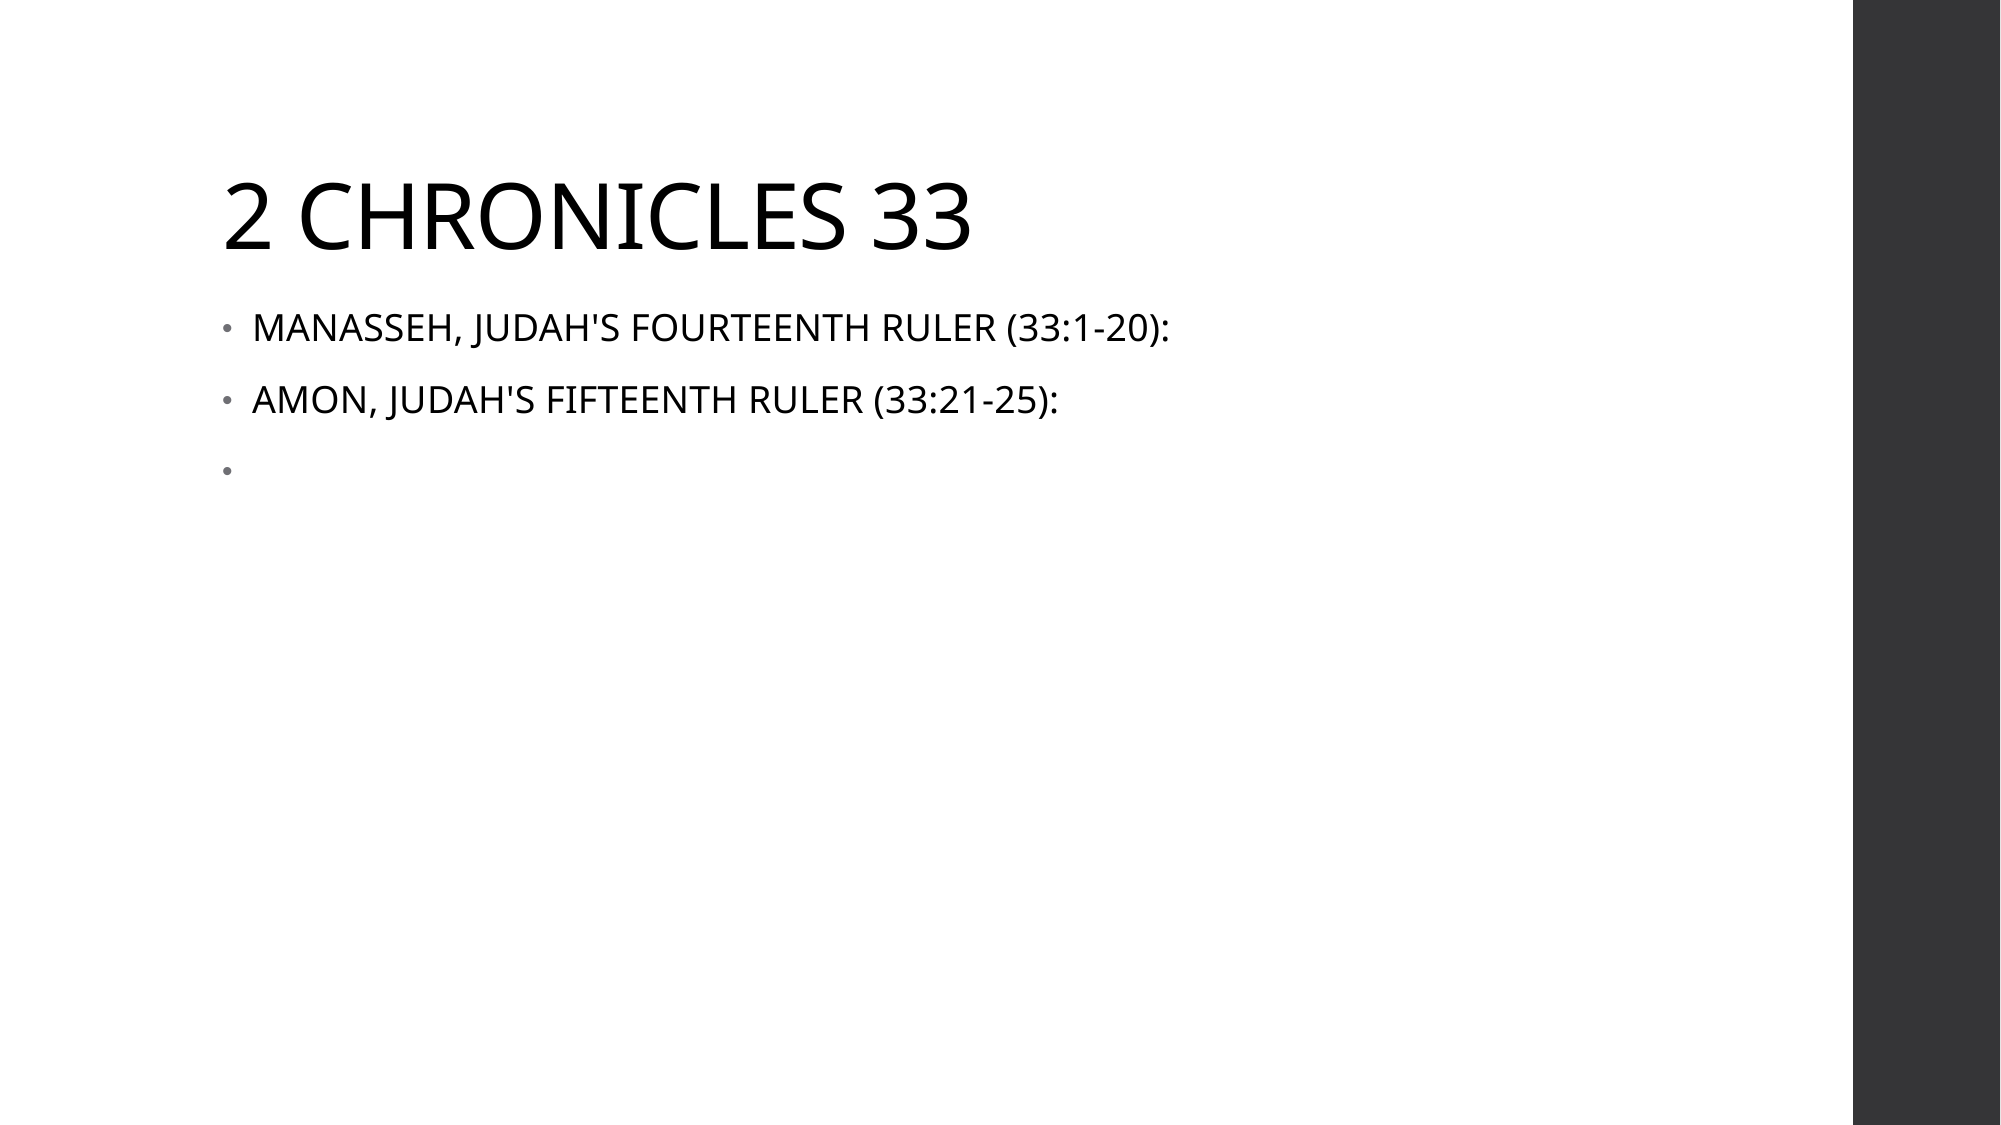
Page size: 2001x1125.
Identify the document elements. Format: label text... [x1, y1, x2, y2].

list MANASSEH, JUDAH'S FOURTEENTH RULER (33:1-20): AMON, JUDAH'S FIFTEENTH RULER (33:21-25): [206, 299, 1617, 1014]
title 2 CHRONICLES 33 [206, 60, 1797, 278]
